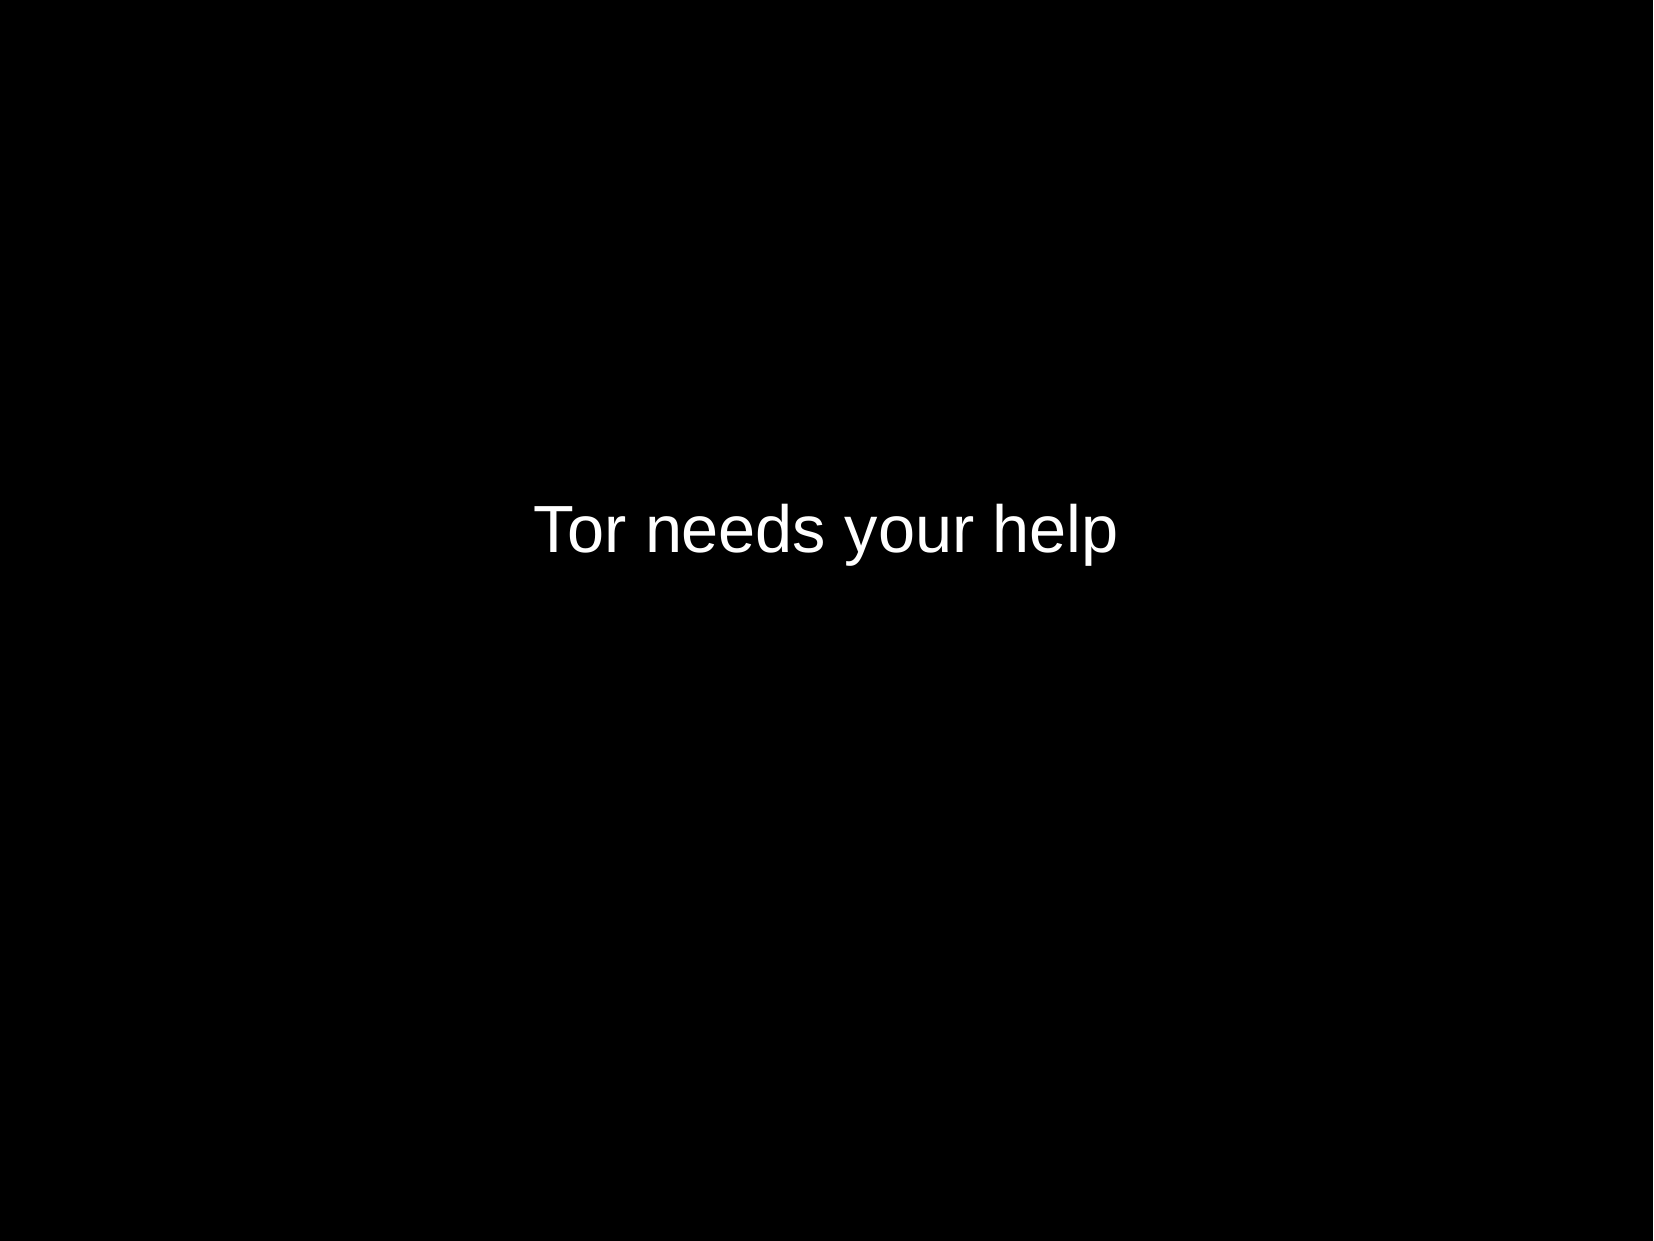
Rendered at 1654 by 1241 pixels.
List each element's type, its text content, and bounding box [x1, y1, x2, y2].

subtitle Tor needs your help [82, 49, 1571, 1010]
